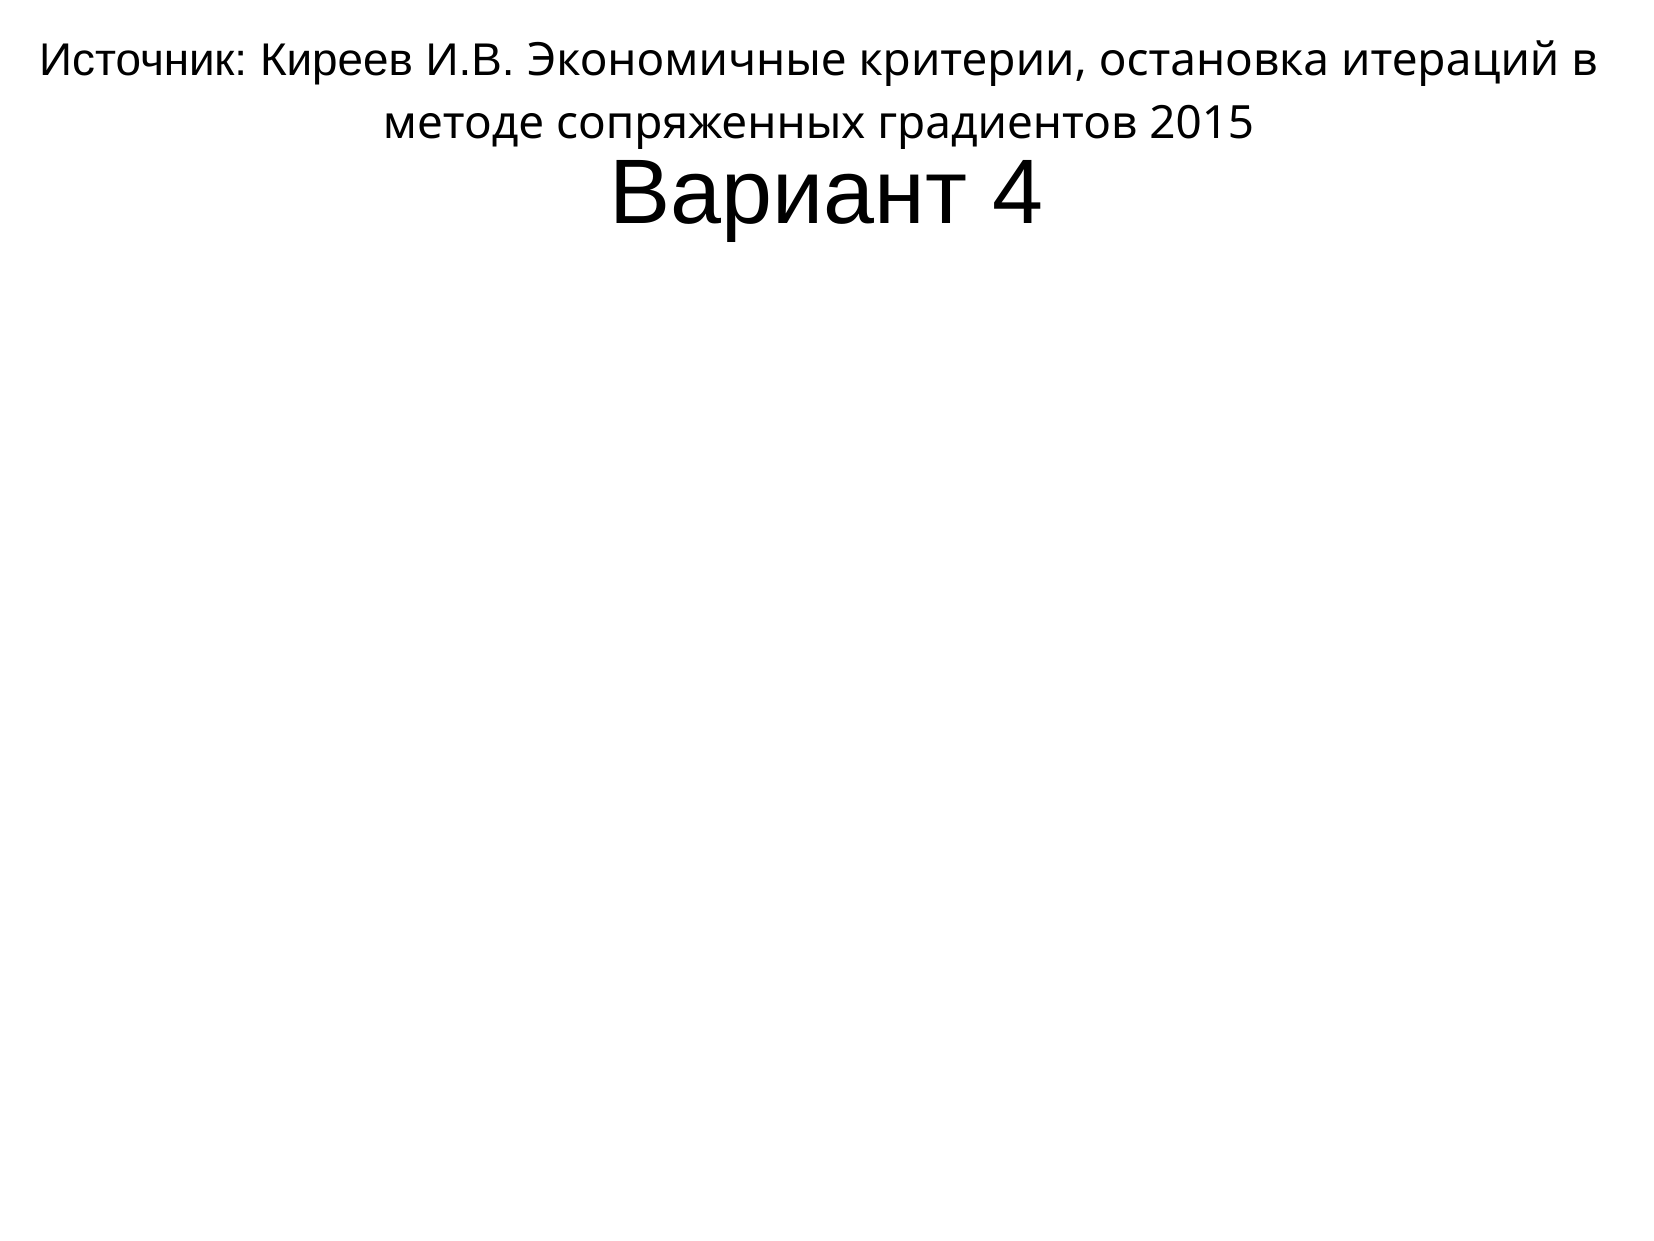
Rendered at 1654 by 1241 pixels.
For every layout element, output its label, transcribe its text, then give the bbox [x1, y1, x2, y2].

text_box Источник: Киреев И.В. Экономичные критерии, остановка итераций в методе сопряженных градиентов 2015 [0, 26, 1654, 189]
title Вариант 4 [82, 189, 1571, 296]
